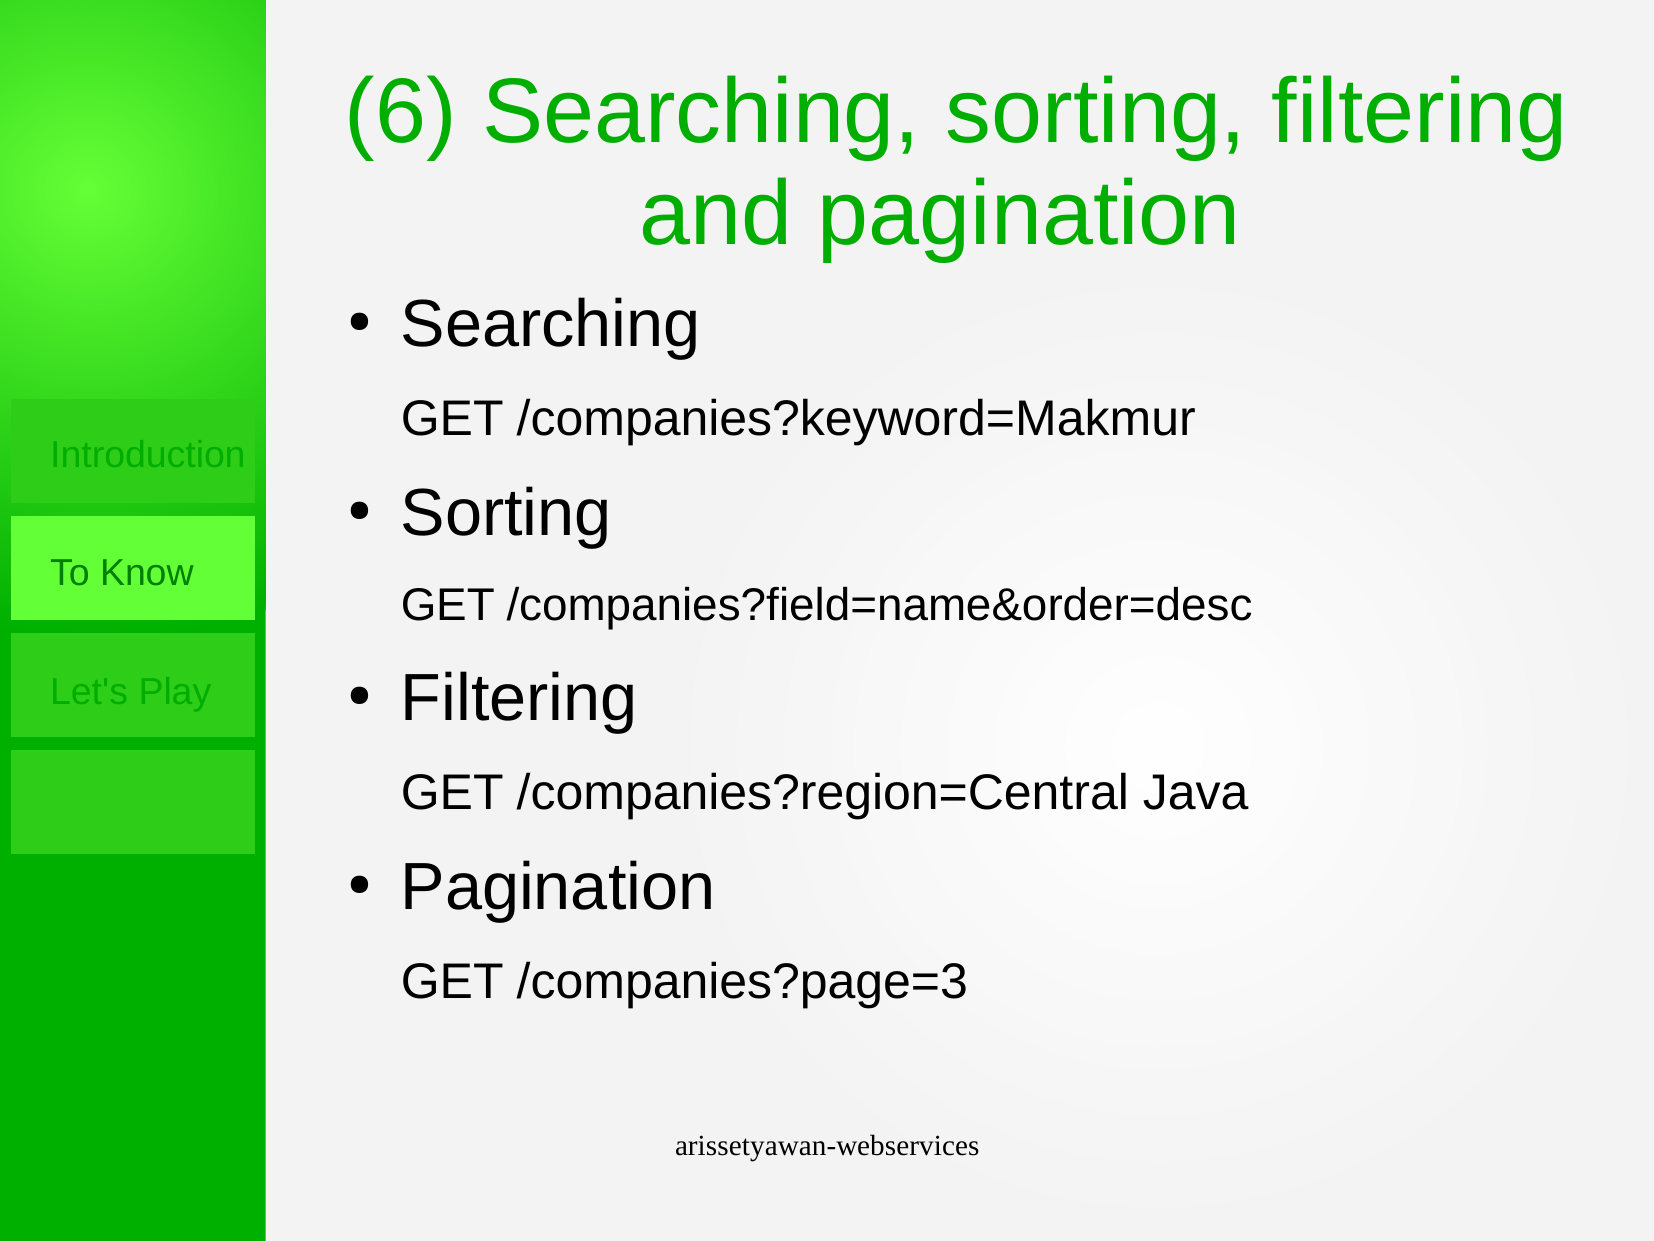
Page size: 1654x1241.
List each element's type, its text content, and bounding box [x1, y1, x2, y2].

title (6) Searching, sorting, filtering and pagination [250, 58, 1631, 266]
text_box Let's Play [35, 663, 265, 720]
text_box To Know [35, 544, 252, 602]
list Searching GET /companies?keyword=Makmur Sorting GET /companies?field=name&order=desc Filtering GET /companies?region=Central Java Pagination GET /companies?page=3 [330, 285, 1591, 1171]
text_box Introduction [35, 425, 319, 483]
